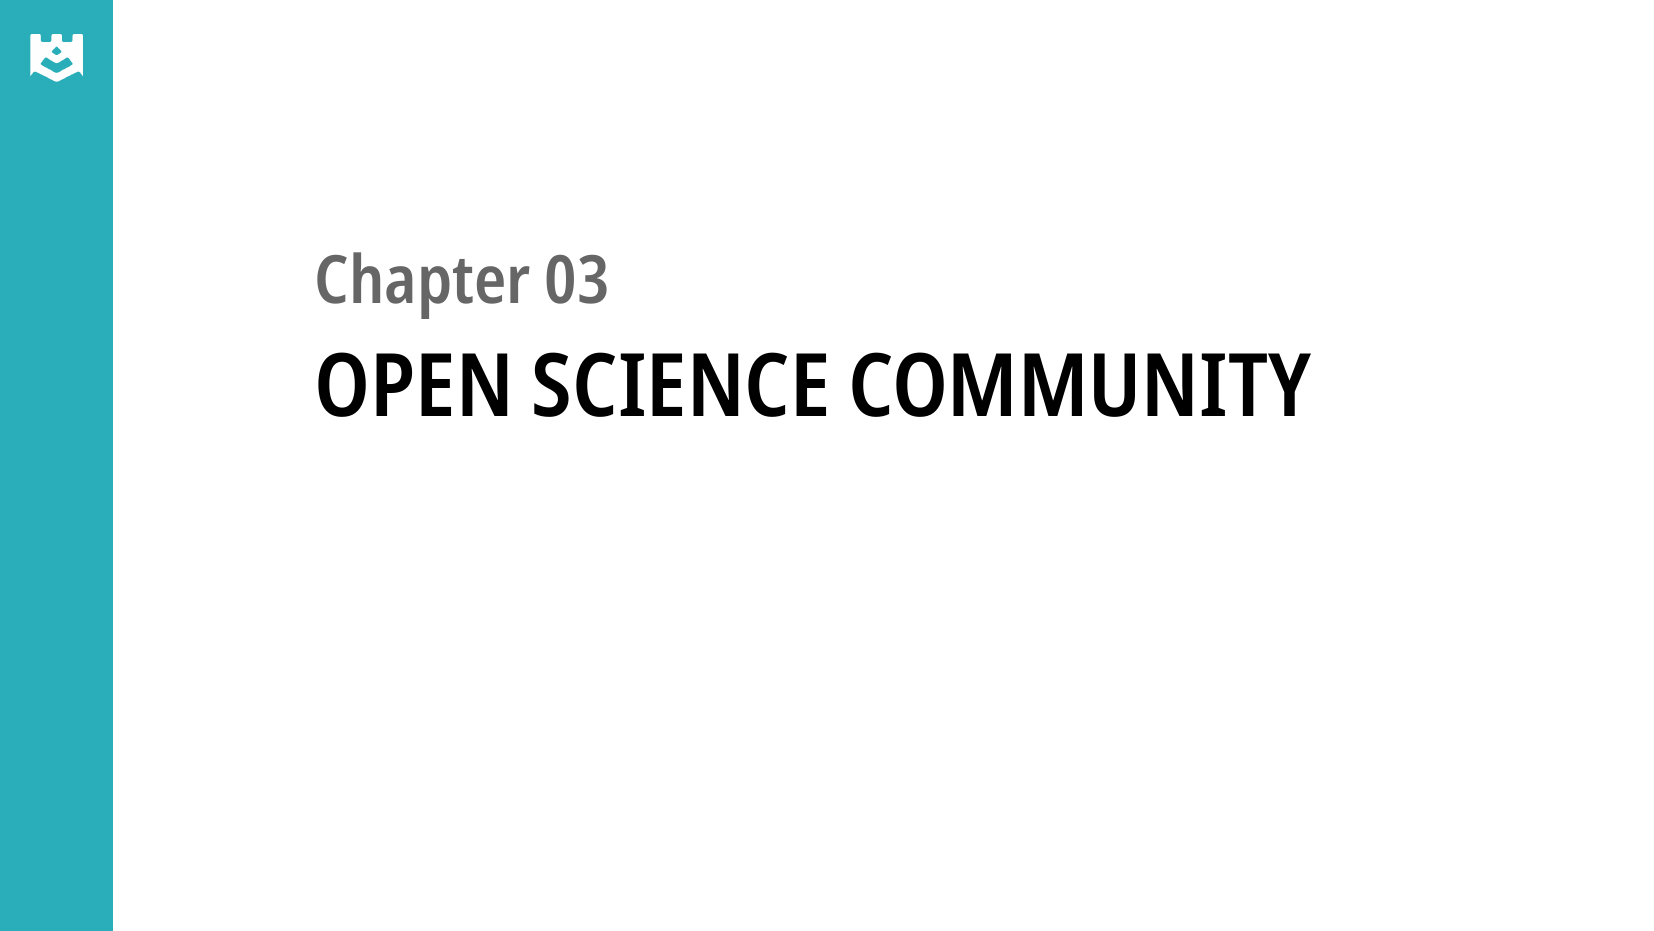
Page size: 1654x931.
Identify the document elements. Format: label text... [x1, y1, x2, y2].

picture [0, 0, 113, 931]
text_box Chapter 03 OPEN SCIENCE COMMUNITY [300, 225, 1426, 638]
